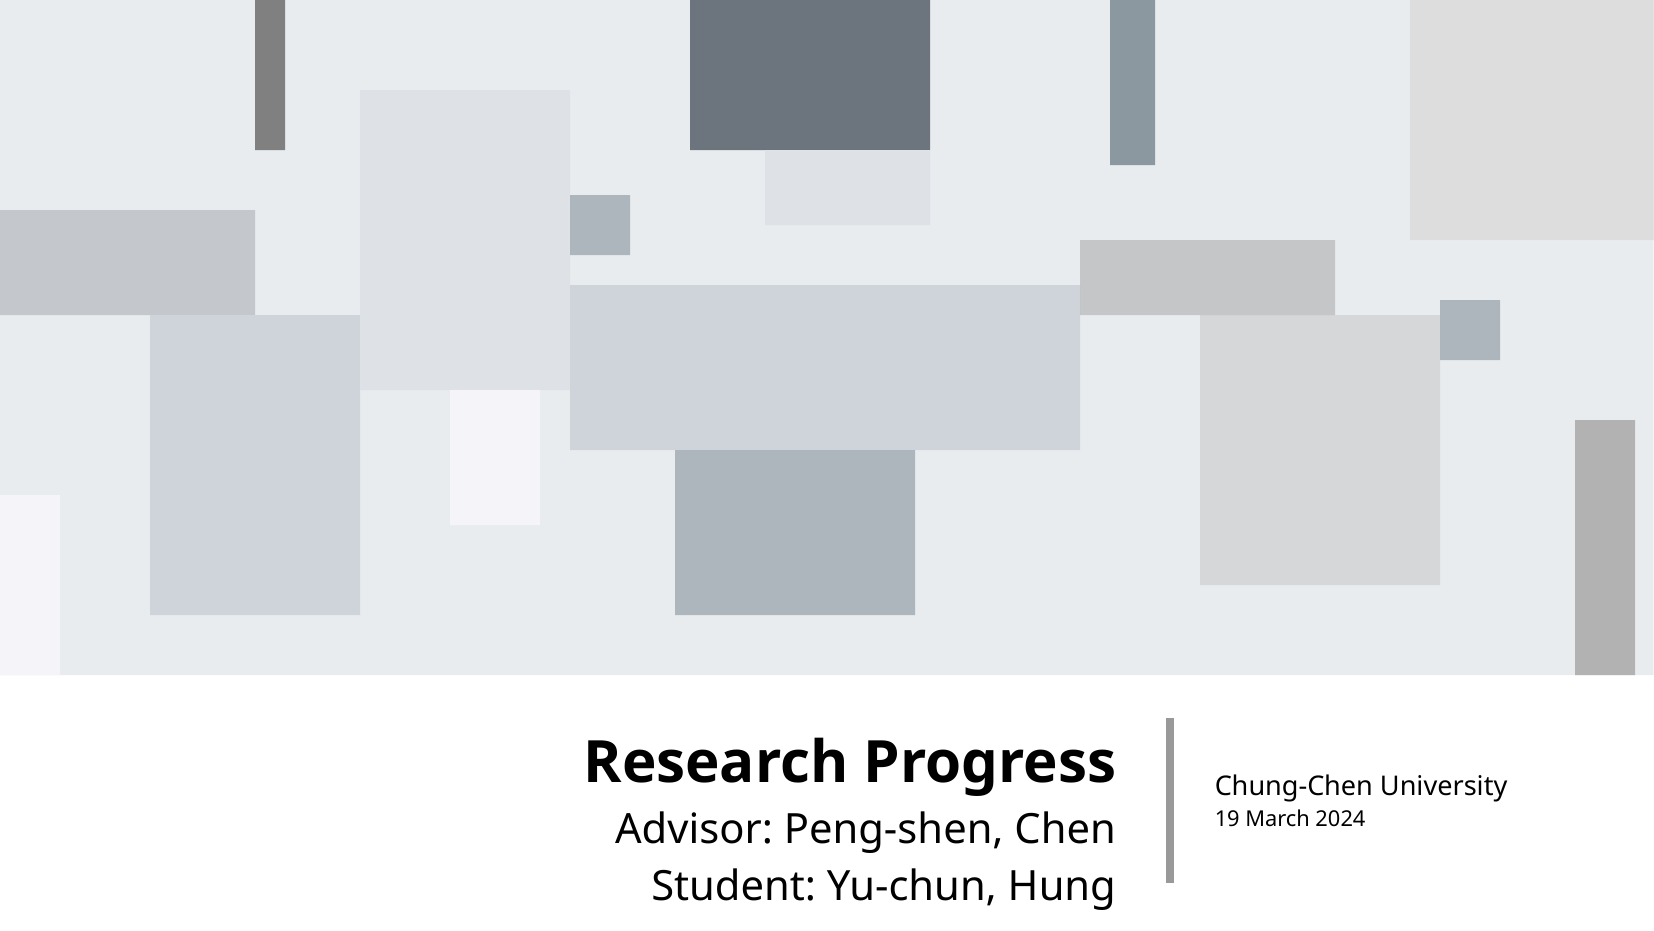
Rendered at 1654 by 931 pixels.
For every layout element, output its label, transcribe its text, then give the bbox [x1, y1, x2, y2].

text_box Chung-Chen University 19 March 2024 [1200, 759, 1591, 841]
text_box Research Progress Advisor: Peng-shen, Chen Student: Yu-chun, Hung [525, 712, 1131, 931]
